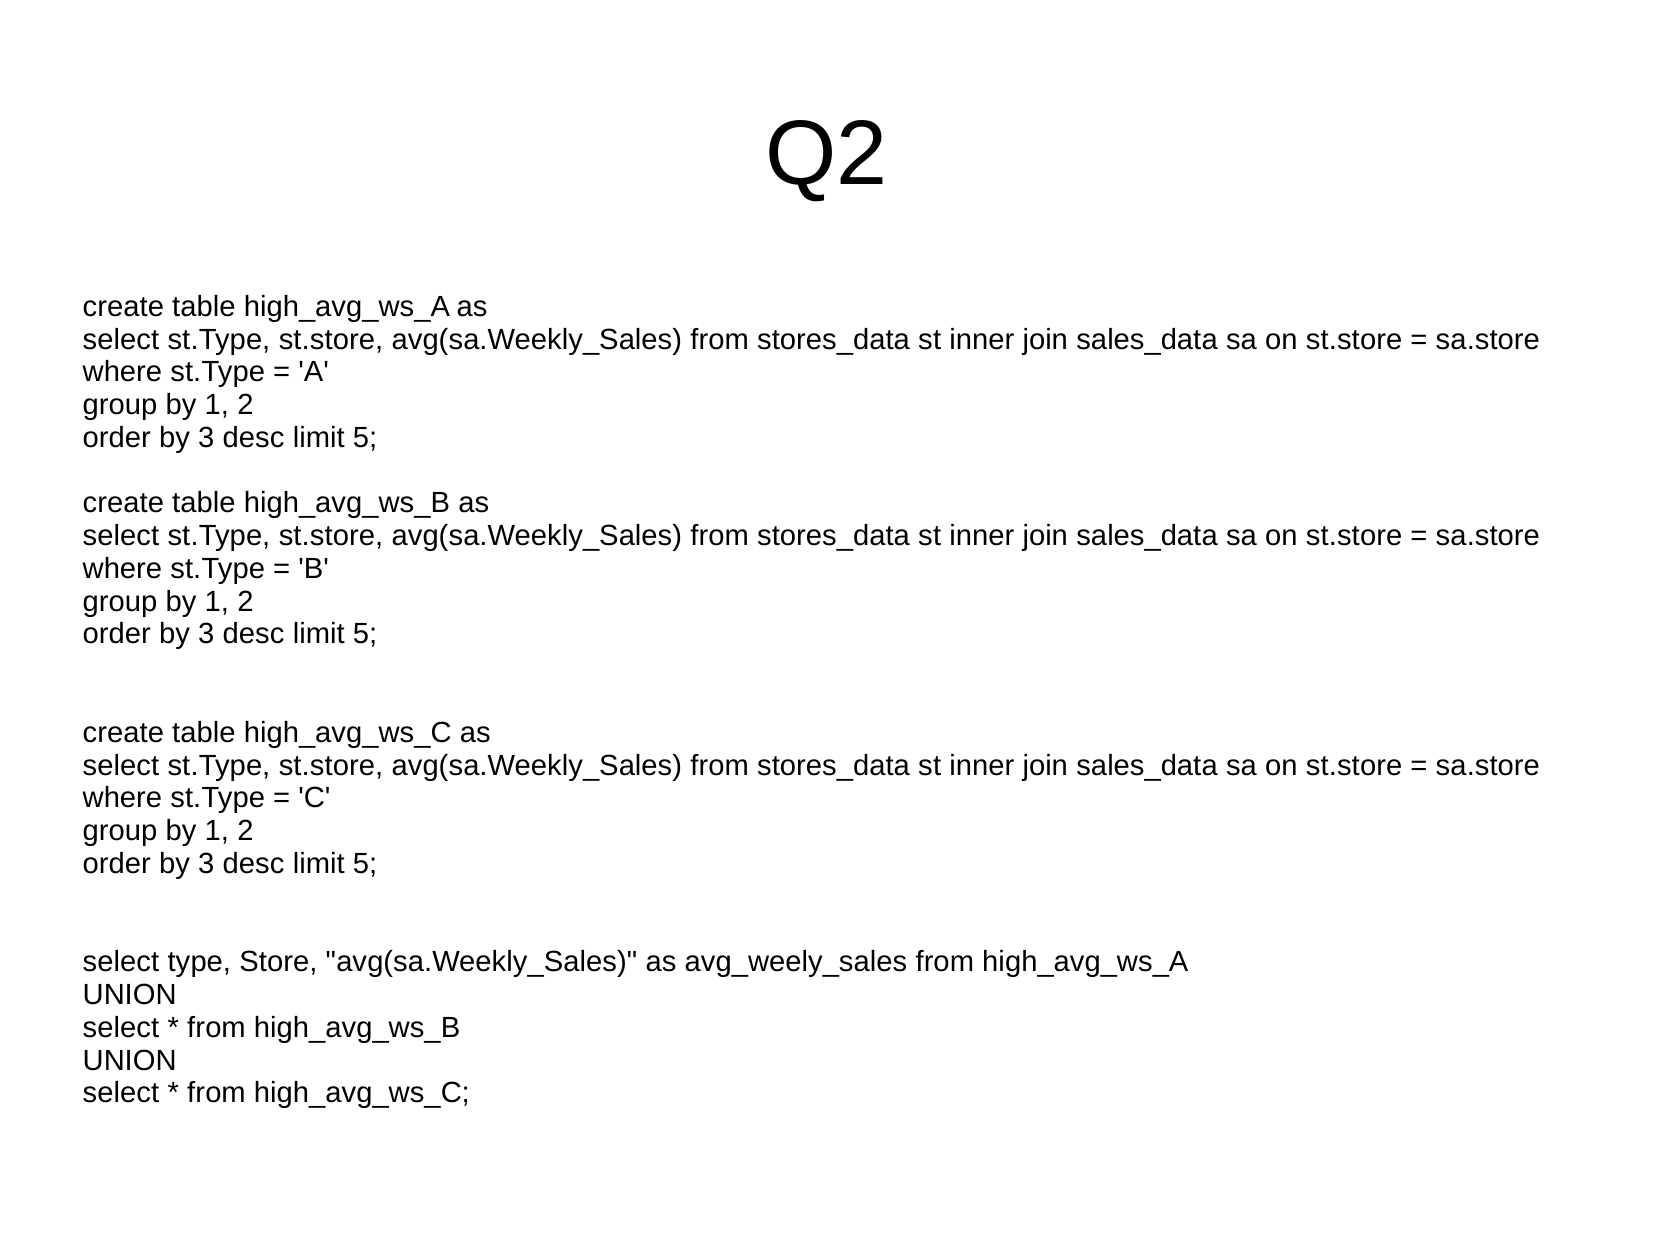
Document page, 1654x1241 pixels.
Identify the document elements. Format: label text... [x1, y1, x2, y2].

title Q2 [82, 49, 1571, 257]
subtitle create table high_avg_ws_A as select st.Type, st.store, avg(sa.Weekly_Sales) from stores_data st inner join sales_data sa on st.store = sa.store where st.Type = 'A' group by 1, 2 order by 3 desc limit 5; create table high_avg_ws_B as select st.Type, st.store, avg(sa.Weekly_Sales) from stores_data st inner join sales_data sa on st.store = sa.store where st.Type = 'B' group by 1, 2 order by 3 desc limit 5; create table high_avg_ws_C as select st.Type, st.store, avg(sa.Weekly_Sales) from stores_data st inner join sales_data sa on st.store = sa.store where st.Type = 'C' group by 1, 2 order by 3 desc limit 5; select type, Store, "avg(sa.Weekly_Sales)" as avg_weely_sales from high_avg_ws_A UNION select * from high_avg_ws_B UNION select * from high_avg_ws_C; [82, 289, 1571, 1110]
